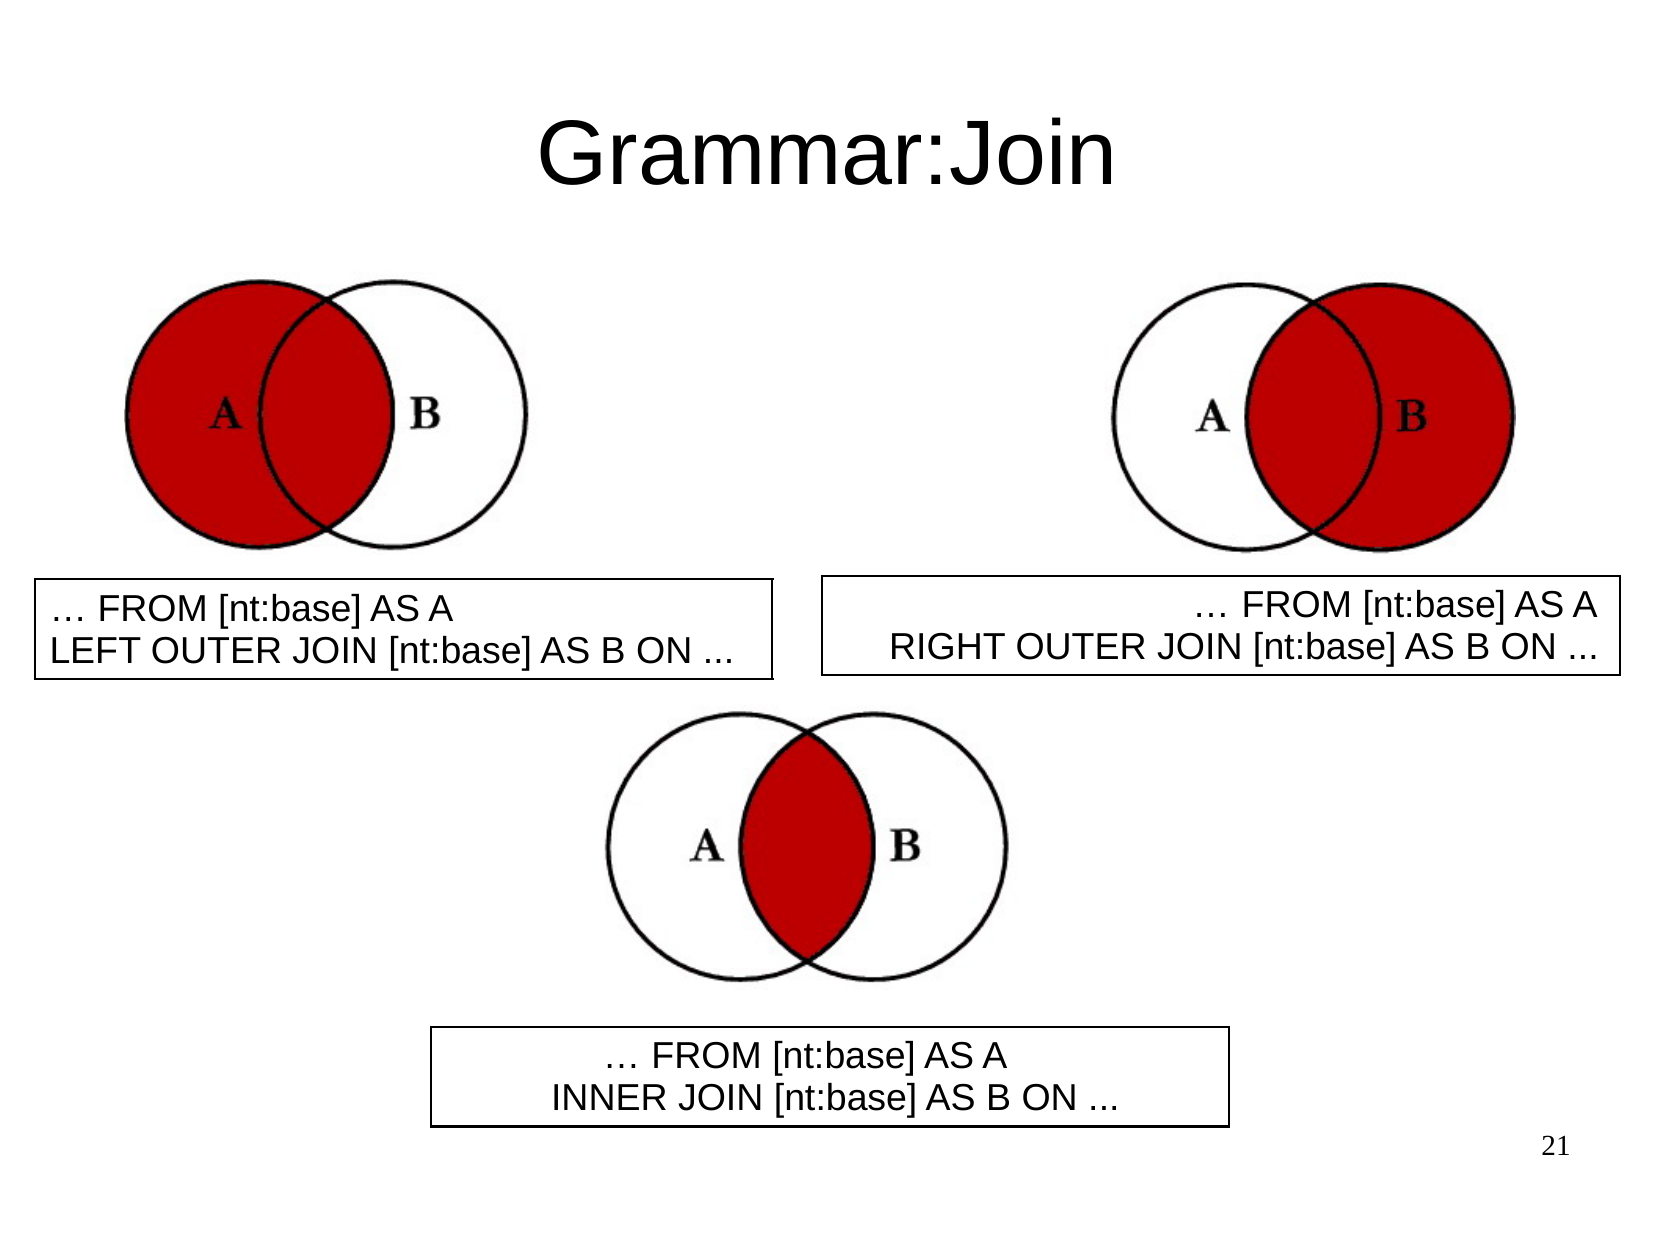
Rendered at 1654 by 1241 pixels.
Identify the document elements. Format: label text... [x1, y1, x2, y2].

table_header … FROM [nt:base] AS A LEFT OUTER JOIN [nt:base] AS B ON ... [36, 580, 771, 678]
picture [1094, 261, 1516, 556]
table_header … FROM [nt:base] AS A RIGHT OUTER JOIN [nt:base] AS B ON ... [823, 577, 1619, 674]
table_header … FROM [nt:base] AS A INNER JOIN [nt:base] AS B ON ... [432, 1028, 1228, 1125]
title Grammar:Join [82, 49, 1572, 257]
picture [124, 242, 541, 556]
picture [585, 699, 1023, 991]
